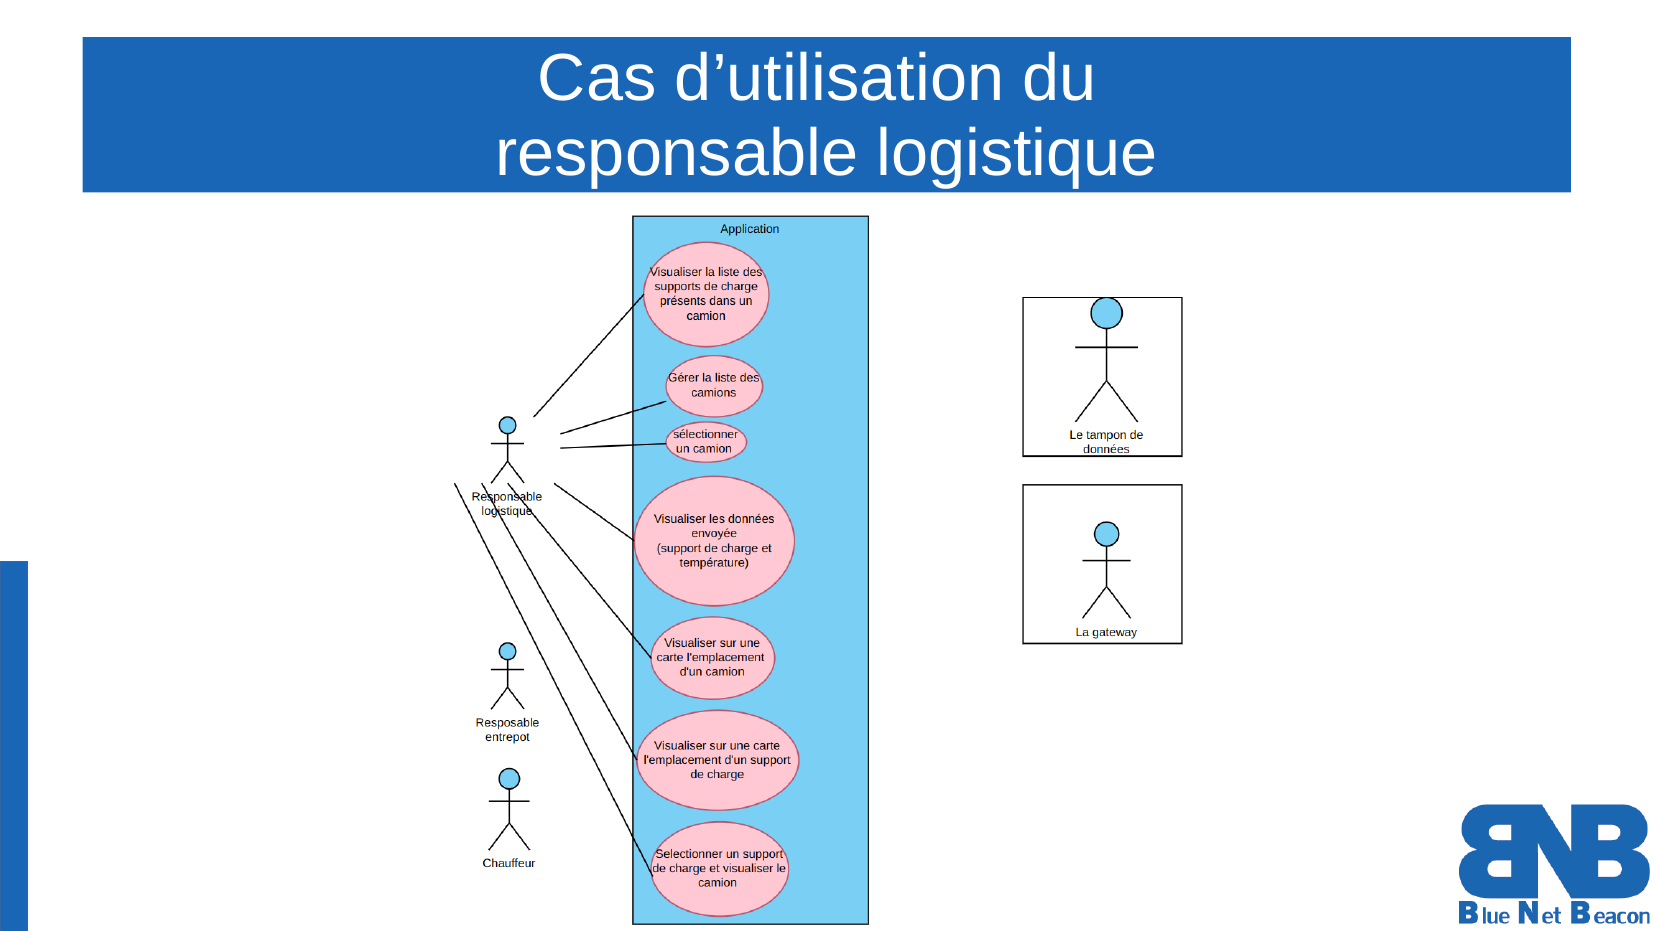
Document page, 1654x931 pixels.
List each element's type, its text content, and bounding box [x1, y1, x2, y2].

text_box [0, 561, 28, 931]
title Cas d’utilisation du responsable logistique [82, 37, 1571, 193]
picture [442, 206, 1187, 930]
picture [1459, 797, 1650, 930]
